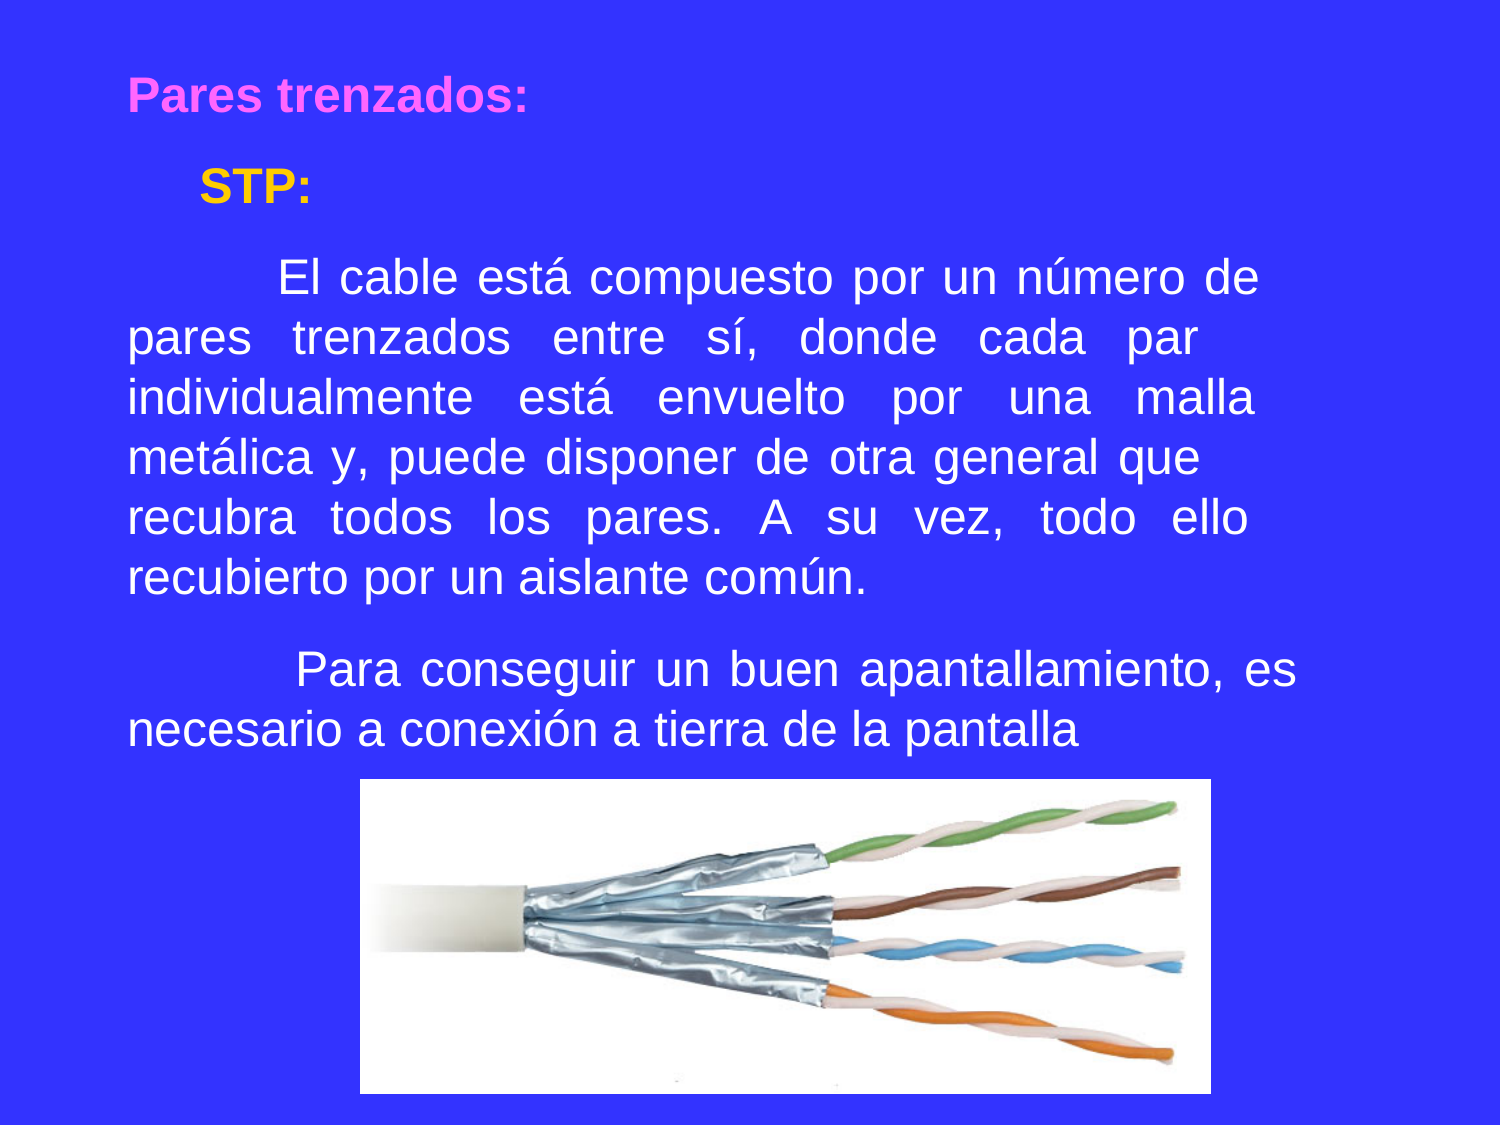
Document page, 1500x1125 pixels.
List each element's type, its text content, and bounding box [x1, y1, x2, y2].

text_box Pares trenzados: STP: El cable está compuesto por un número de pares trenzados entre sí, donde cada par individualmente está envuelto por una malla metálica y, puede disponer de otra general que recubra todos los pares. A su vez, todo ello recubierto por un aislante común. Para conseguir un buen apantallamiento, es necesario a conexión a tierra de la pantalla [112, 54, 1377, 764]
picture [360, 779, 1211, 1094]
